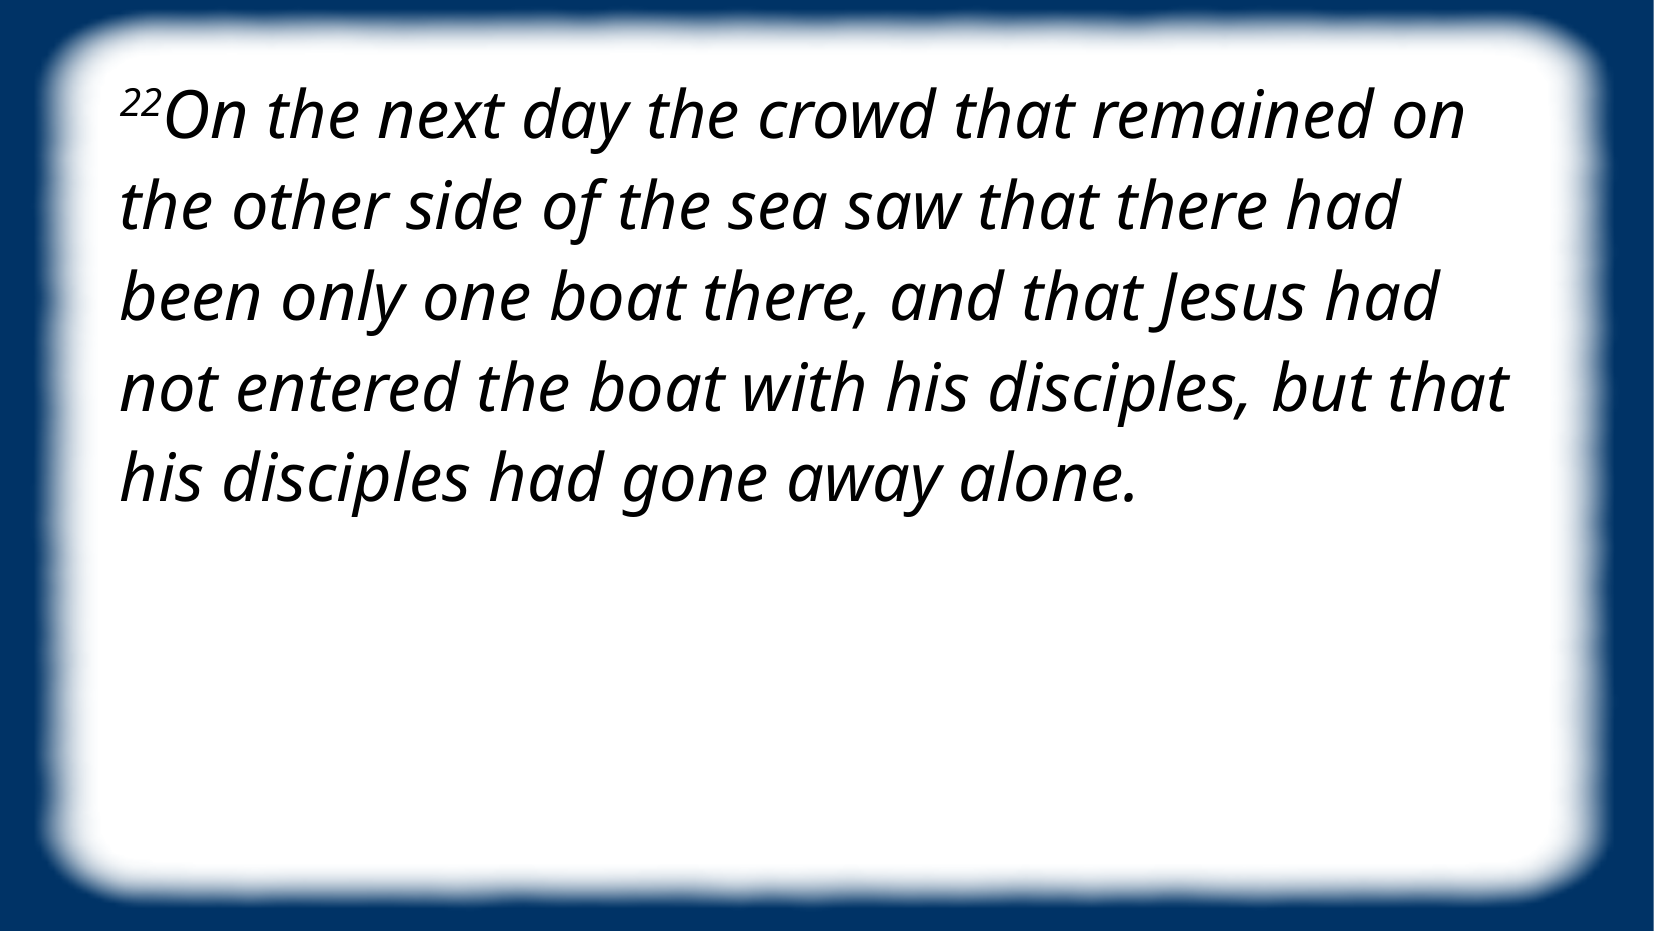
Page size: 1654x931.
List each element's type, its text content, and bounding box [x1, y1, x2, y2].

text_box 22On the next day the crowd that remained on the other side of the sea saw that there had been only one boat there, and that Jesus had not entered the boat with his disciples, but that his disciples had gone away alone. [105, 60, 1546, 519]
picture [0, 0, 1654, 931]
